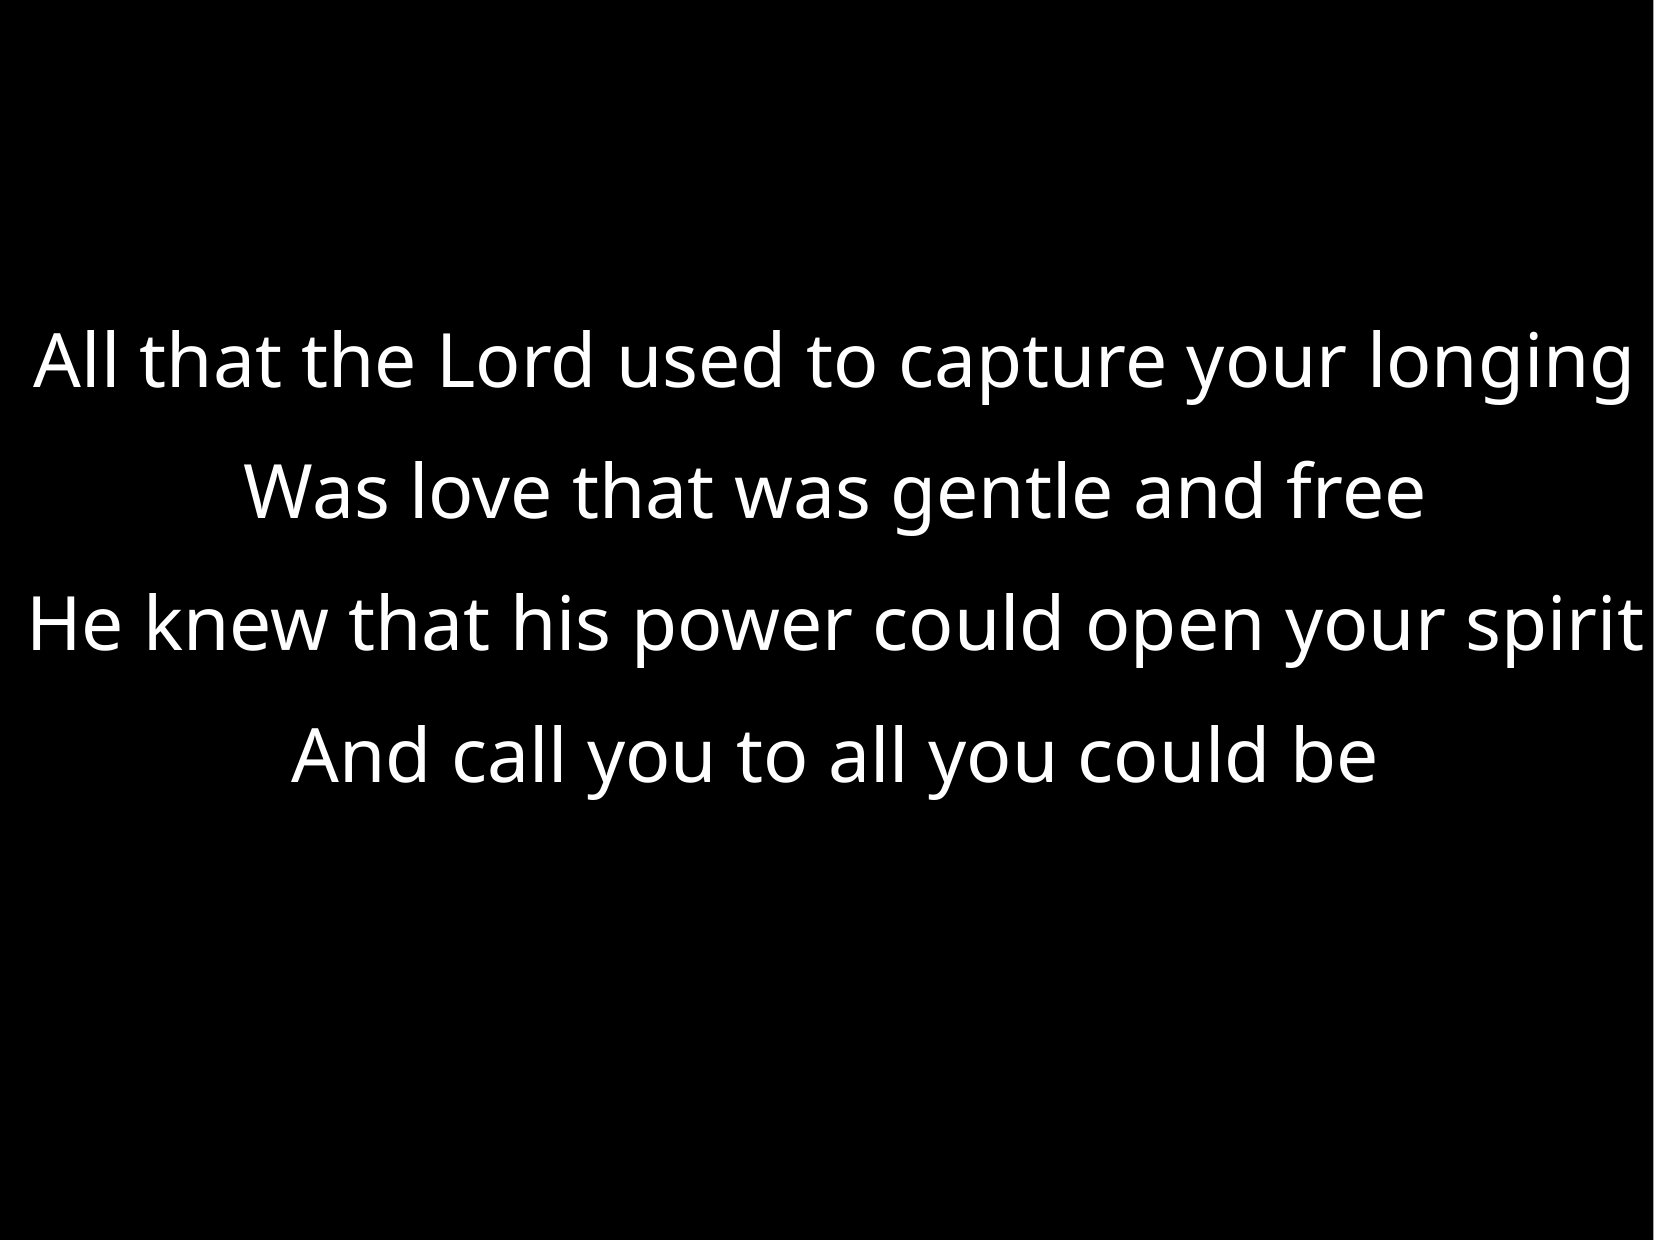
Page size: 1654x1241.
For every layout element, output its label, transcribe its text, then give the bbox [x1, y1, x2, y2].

list All that the Lord used to capture your longing Was love that was gentle and free He knew that his power could open your spirit And call you to all you could be [0, 307, 1654, 1229]
